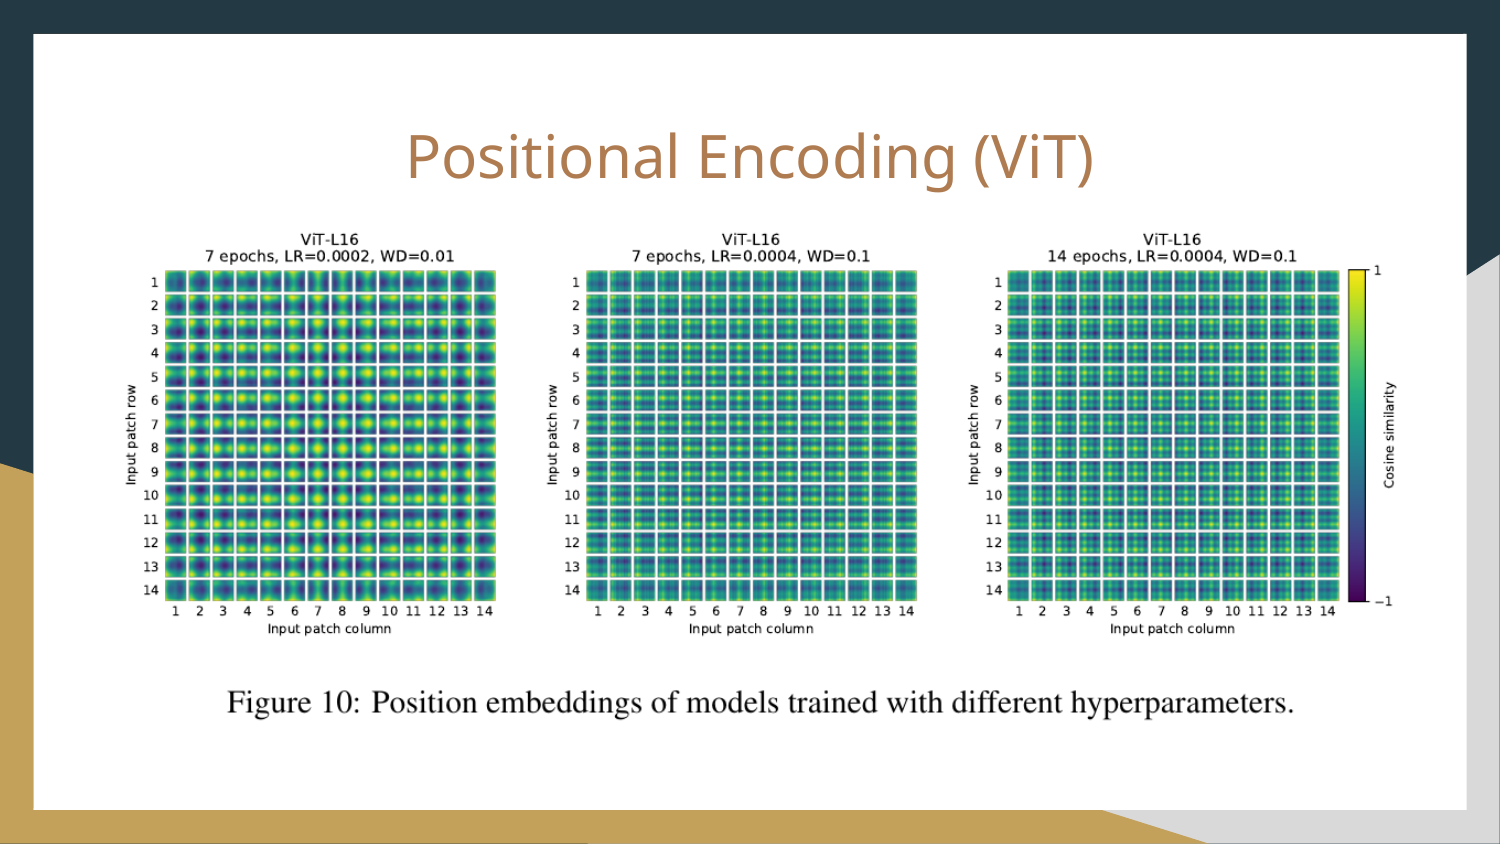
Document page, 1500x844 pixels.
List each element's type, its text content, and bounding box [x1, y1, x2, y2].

picture [121, 224, 1409, 728]
title Positional Encoding (ViT) [134, 99, 1366, 212]
